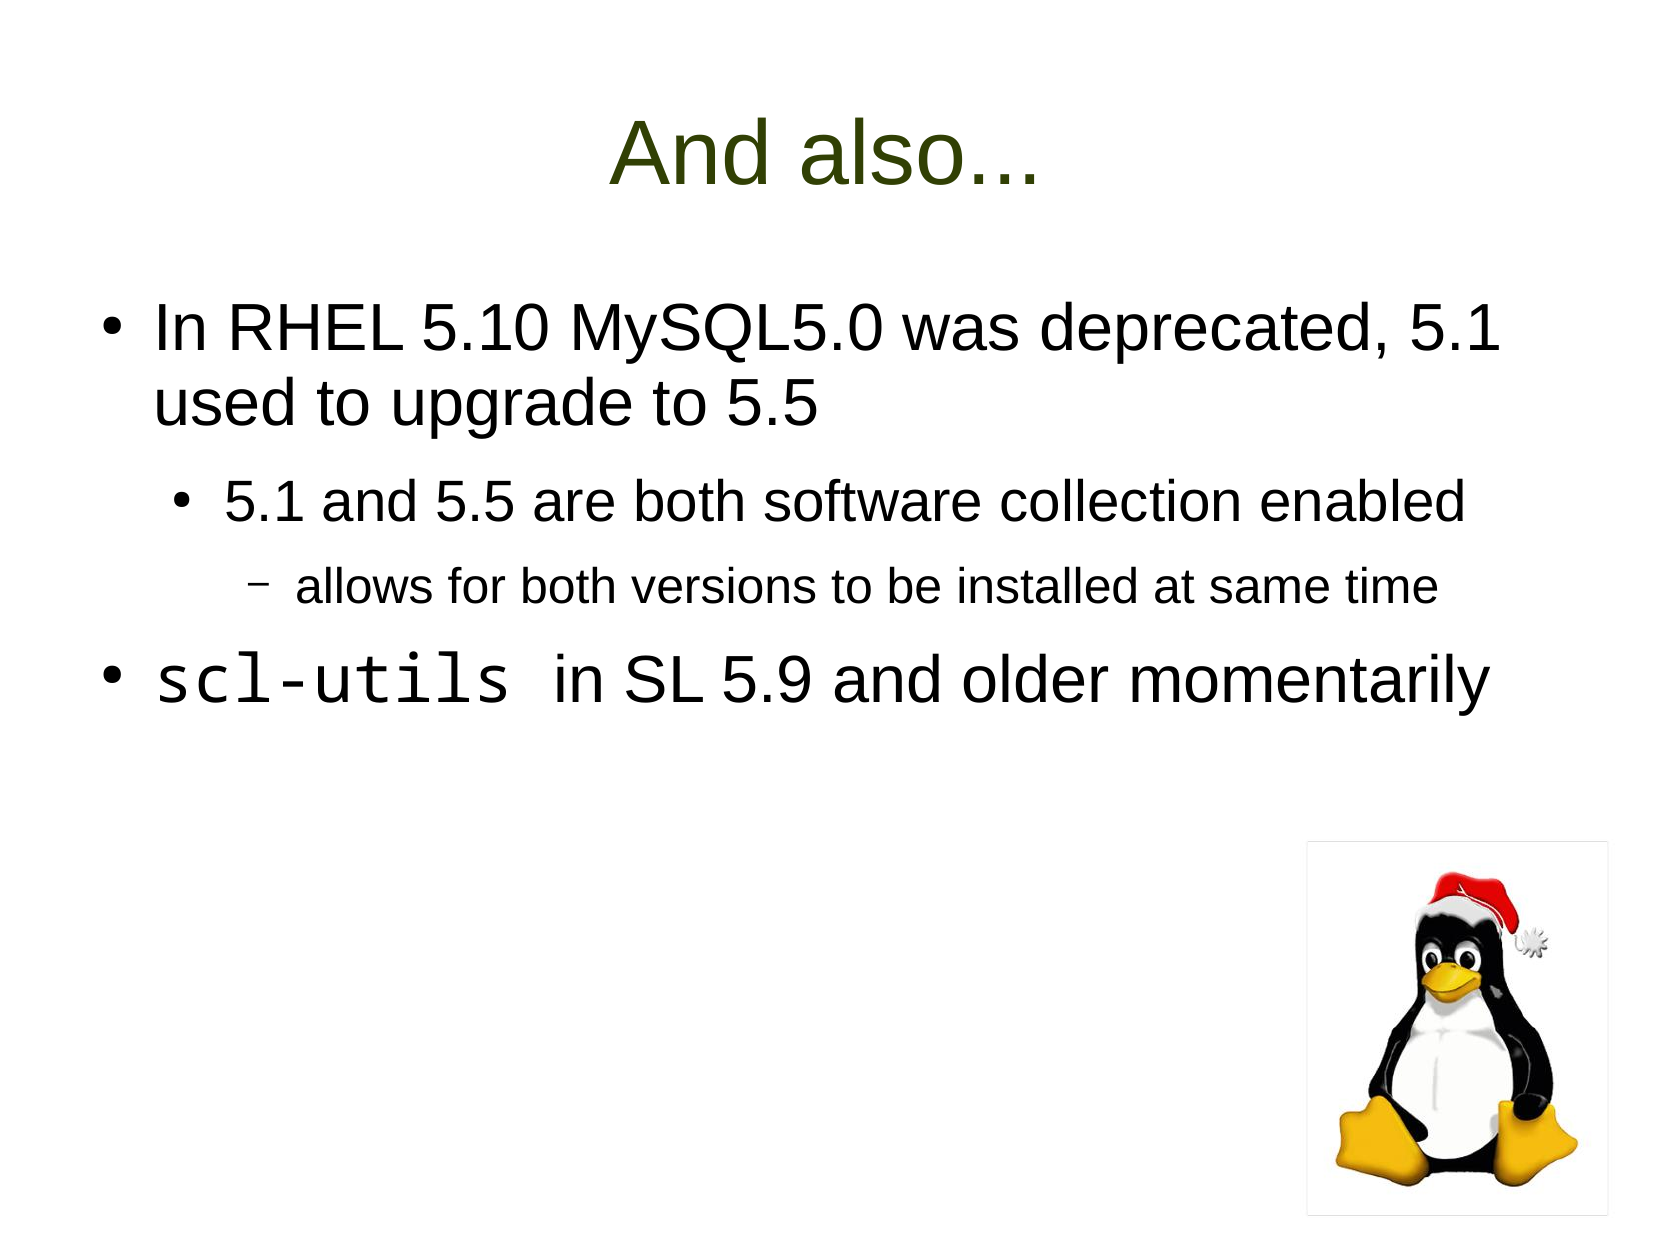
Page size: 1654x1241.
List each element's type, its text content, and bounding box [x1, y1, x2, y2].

title And also... [82, 49, 1571, 257]
list In RHEL 5.10 MySQL5.0 was deprecated, 5.1 used to upgrade to 5.5 5.1 and 5.5 are both software collection enabled allows for both versions to be installed at same time scl-utils in SL 5.9 and older momentarily [82, 290, 1571, 1109]
picture [1260, 831, 1654, 1225]
